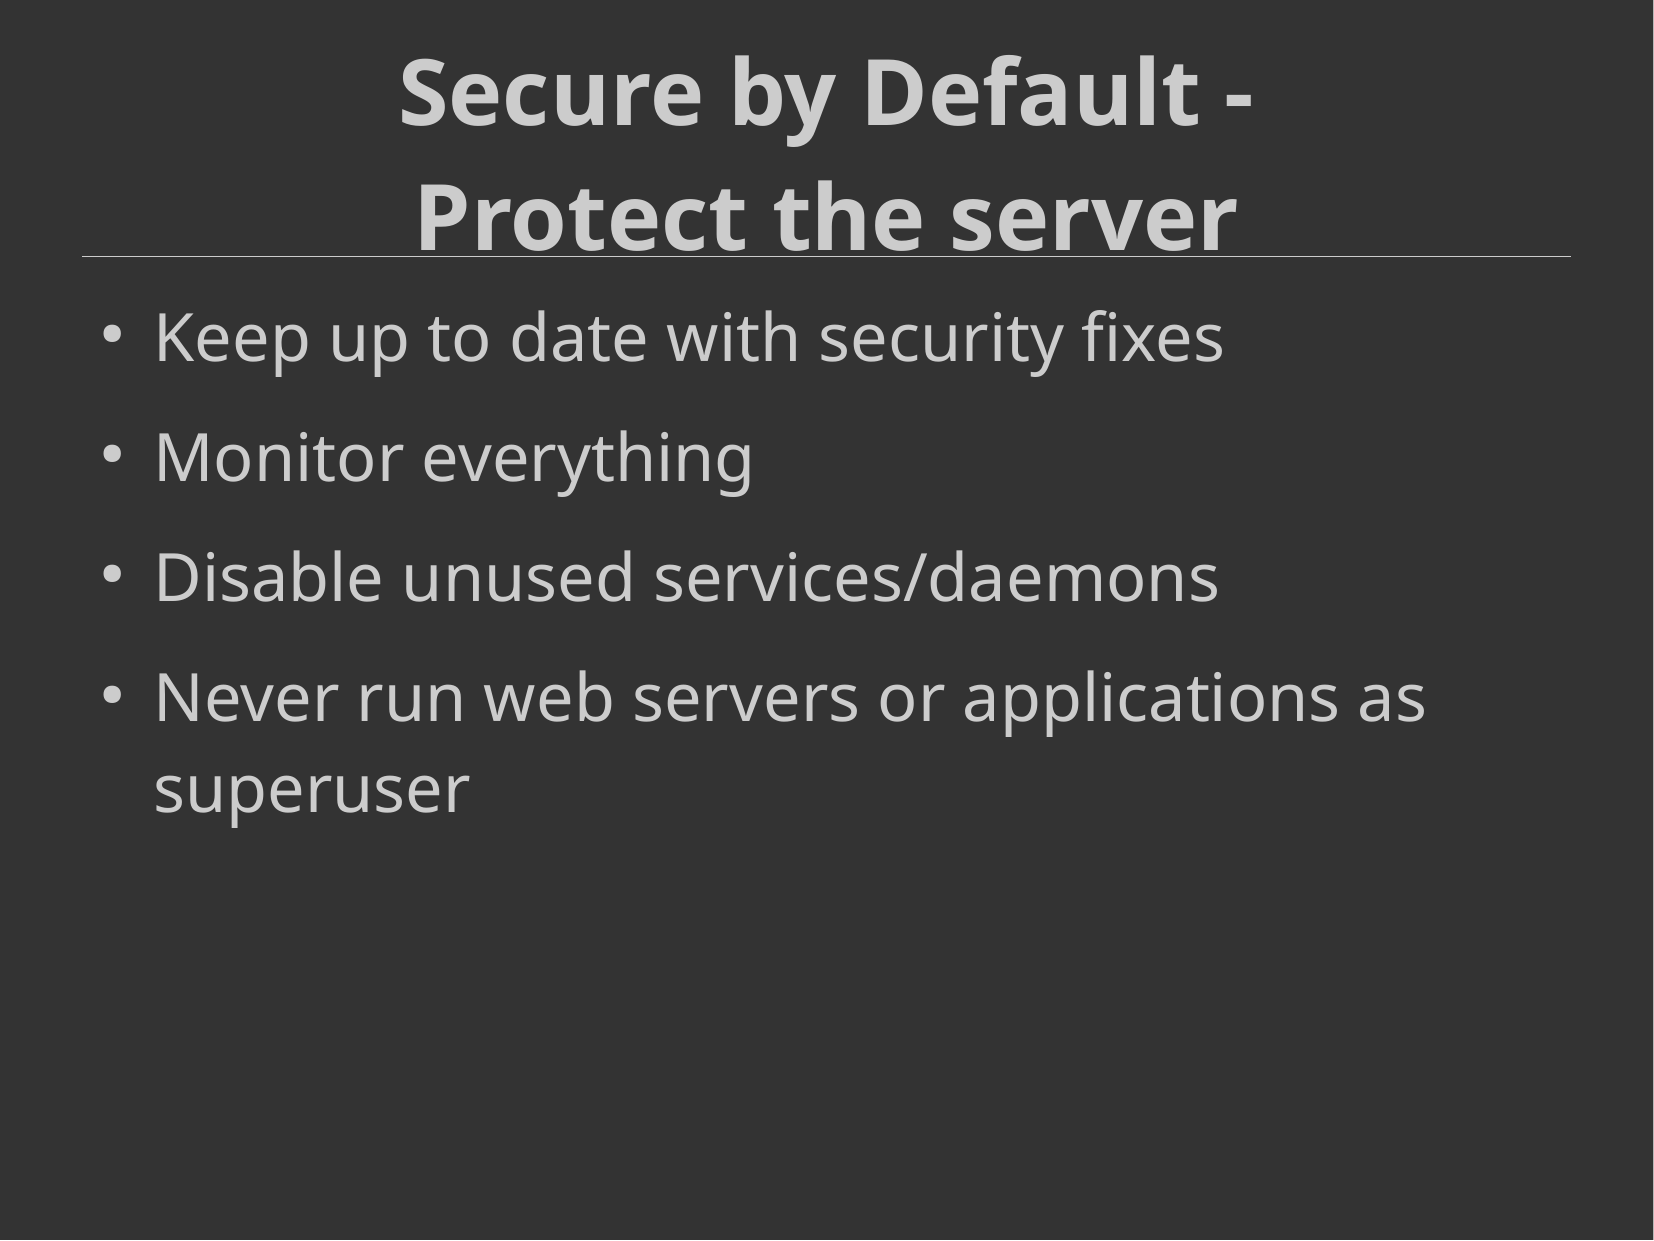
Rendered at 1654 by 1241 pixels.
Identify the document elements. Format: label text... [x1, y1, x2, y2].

title Secure by Default - Protect the server [82, 45, 1571, 260]
list Keep up to date with security fixes Monitor everything Disable unused services/daemons Never run web servers or applications as superuser [82, 290, 1571, 1010]
